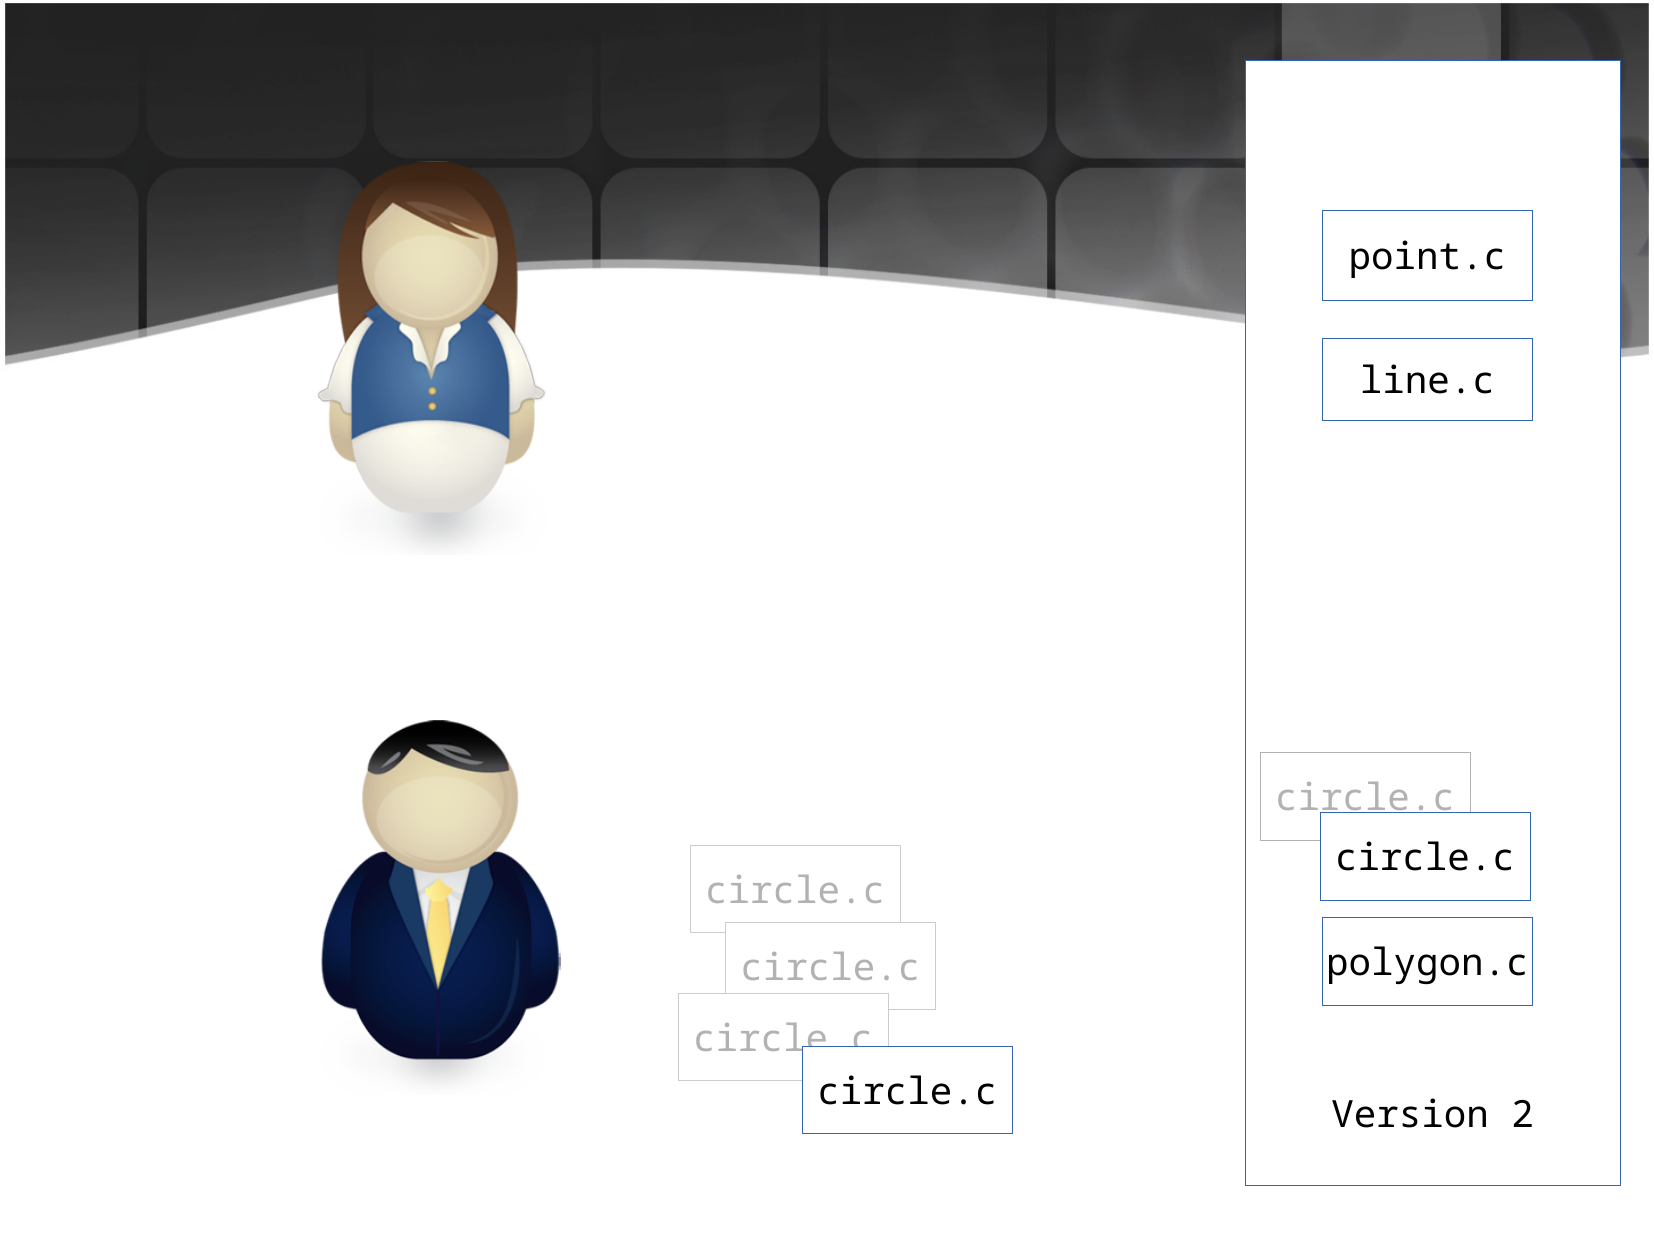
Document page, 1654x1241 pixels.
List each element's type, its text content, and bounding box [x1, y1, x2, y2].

text_box circle.c [1320, 812, 1531, 901]
text_box Version 2 [1275, 1080, 1591, 1139]
text_box point.c [1322, 210, 1533, 301]
text_box circle.c [678, 993, 889, 1081]
picture [0, 0, 1654, 1241]
text_box [1245, 60, 1621, 1186]
text_box line.c [1322, 338, 1533, 421]
text_box circle.c [1260, 752, 1471, 841]
text_box circle.c [725, 922, 936, 1010]
text_box circle.c [690, 845, 901, 933]
text_box circle.c [802, 1046, 1013, 1134]
text_box polygon.c [1322, 917, 1533, 1006]
